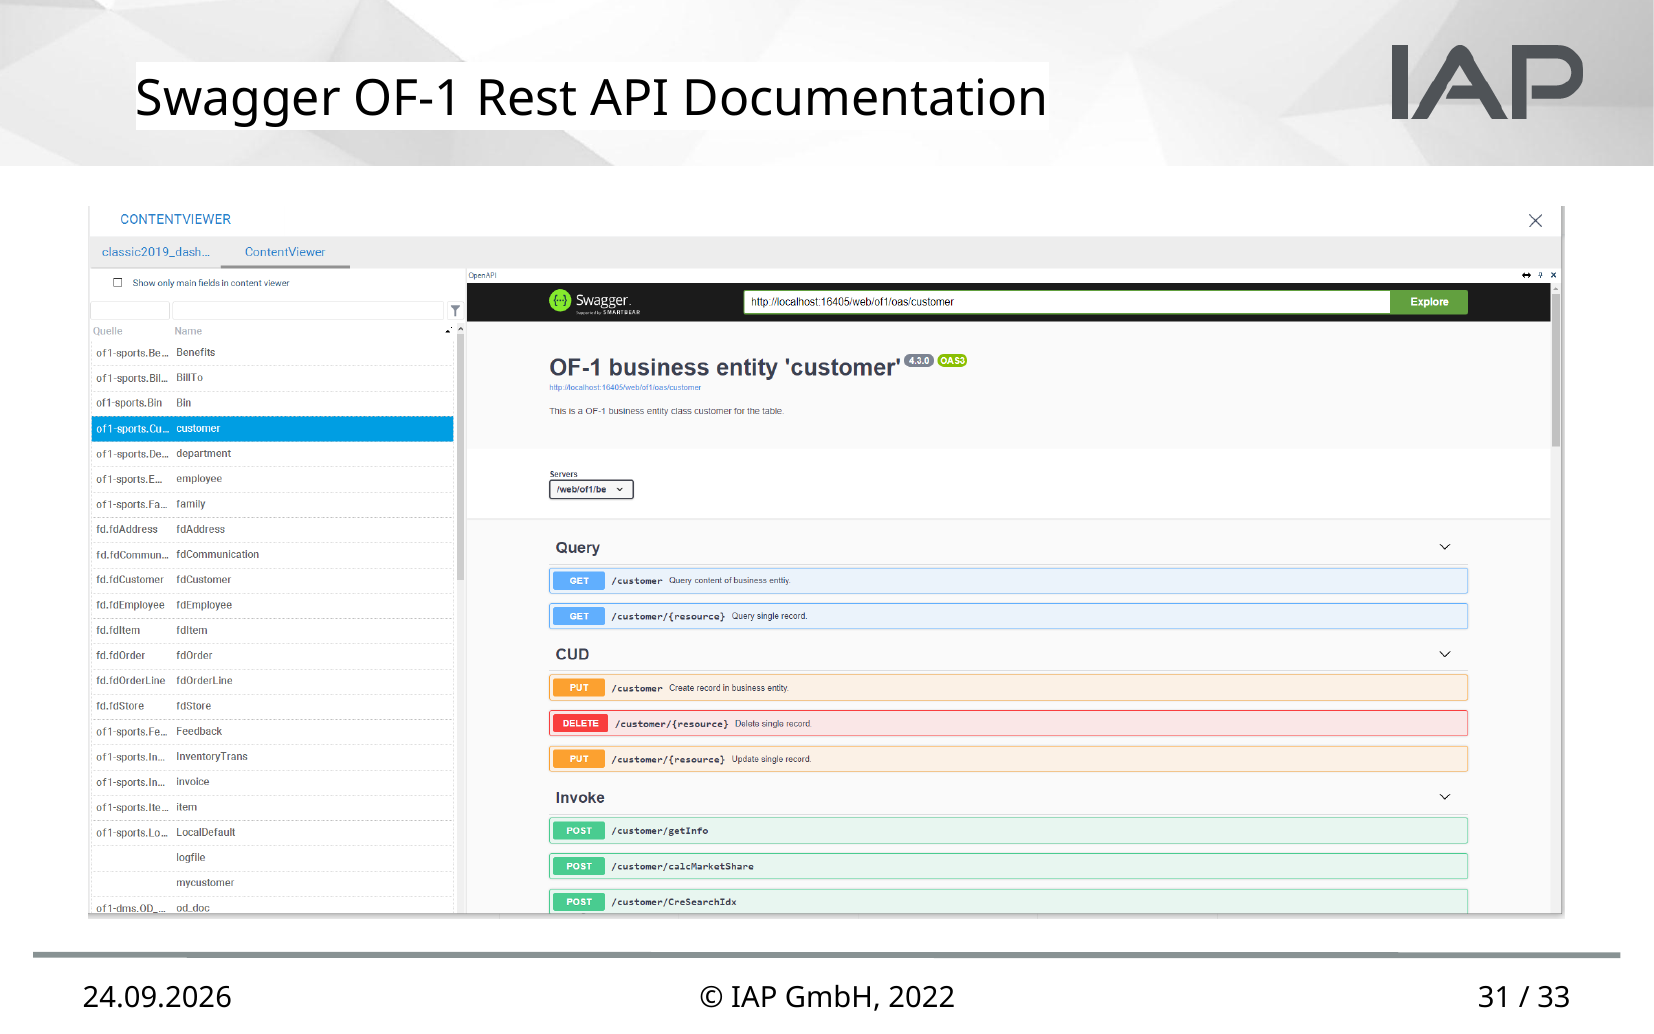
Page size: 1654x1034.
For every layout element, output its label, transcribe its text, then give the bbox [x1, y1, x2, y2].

title Swagger OF-1 Rest API Documentation [135, 41, 1264, 152]
picture [88, 206, 1565, 919]
picture [0, 0, 1654, 166]
